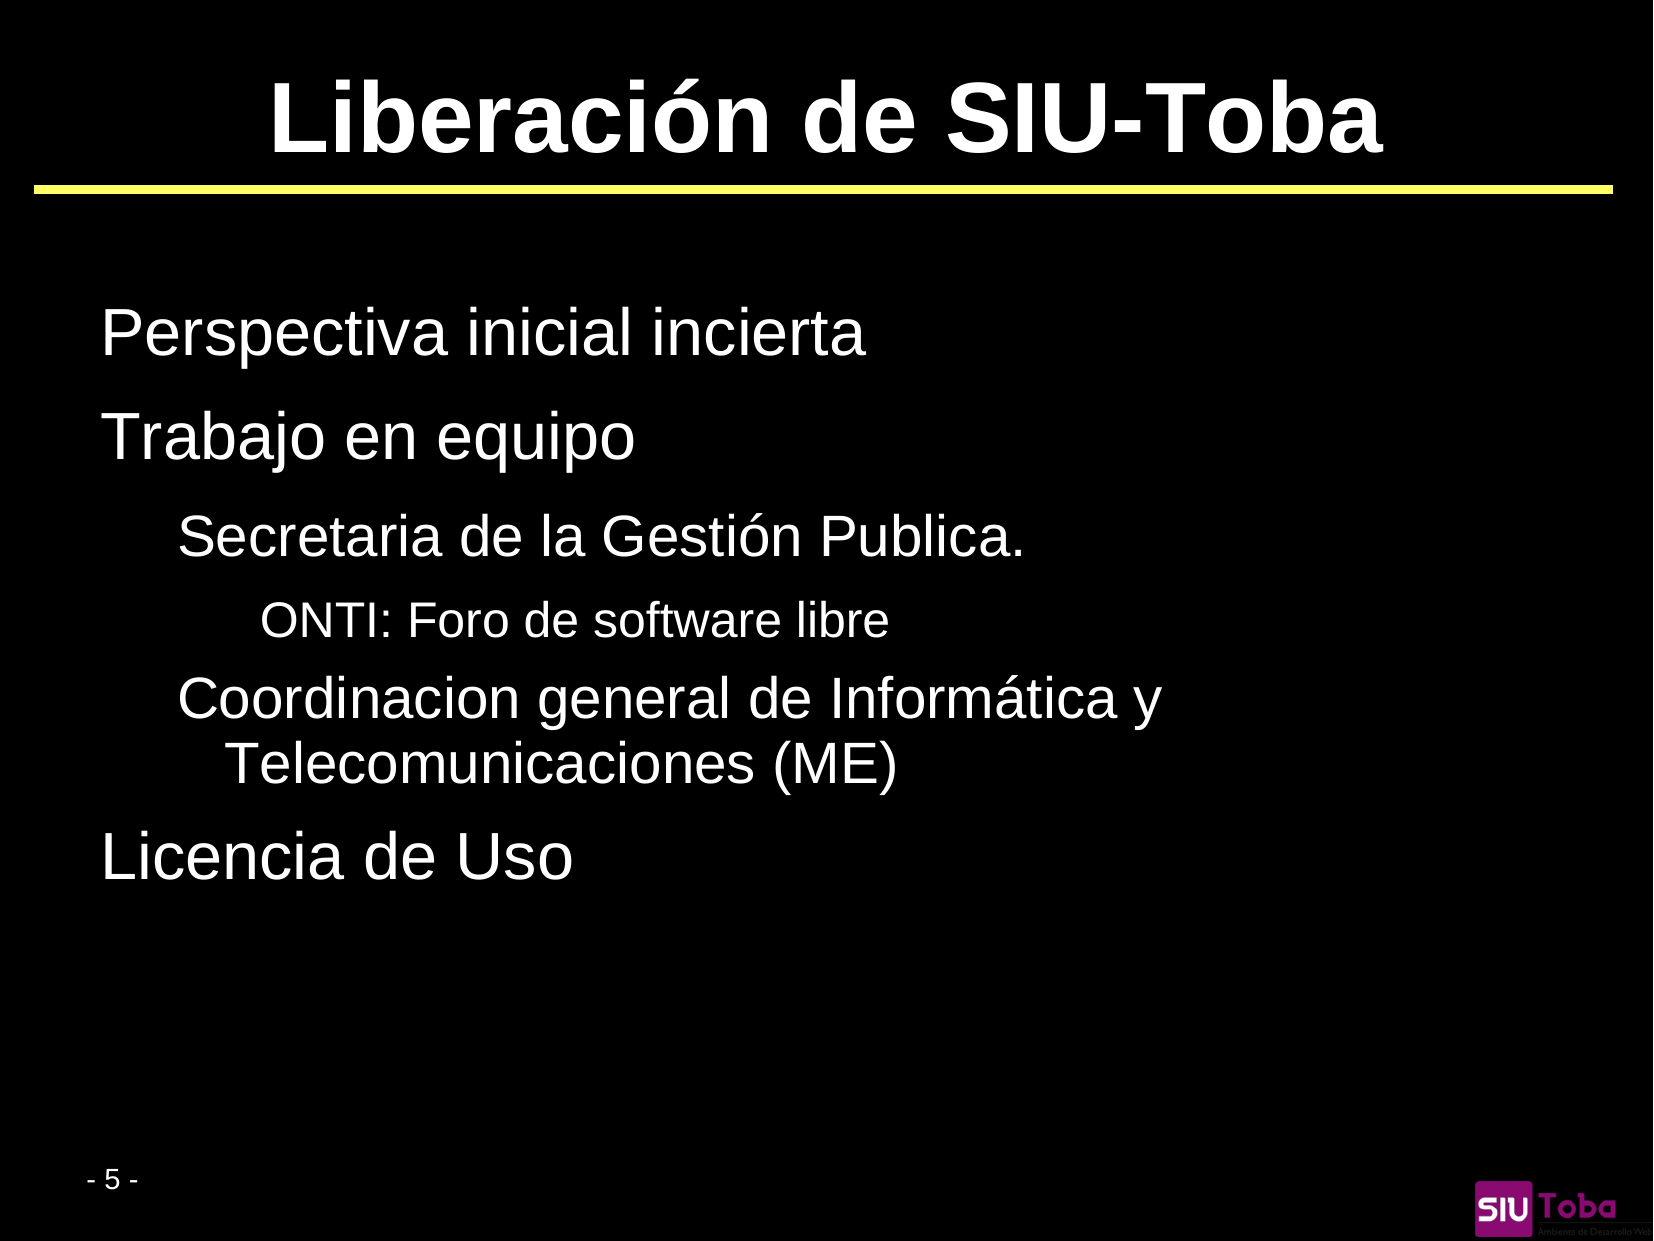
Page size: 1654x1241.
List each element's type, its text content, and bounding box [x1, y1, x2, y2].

picture [1475, 1181, 1652, 1237]
title Liberación de SIU-Toba [58, 47, 1594, 188]
list Perspectiva inicial incierta Trabajo en equipo Secretaria de la Gestión Publica. ONTI: Foro de software libre Coordinacion general de Informática y Telecomunicaciones (ME) Licencia de Uso [82, 295, 1565, 1109]
